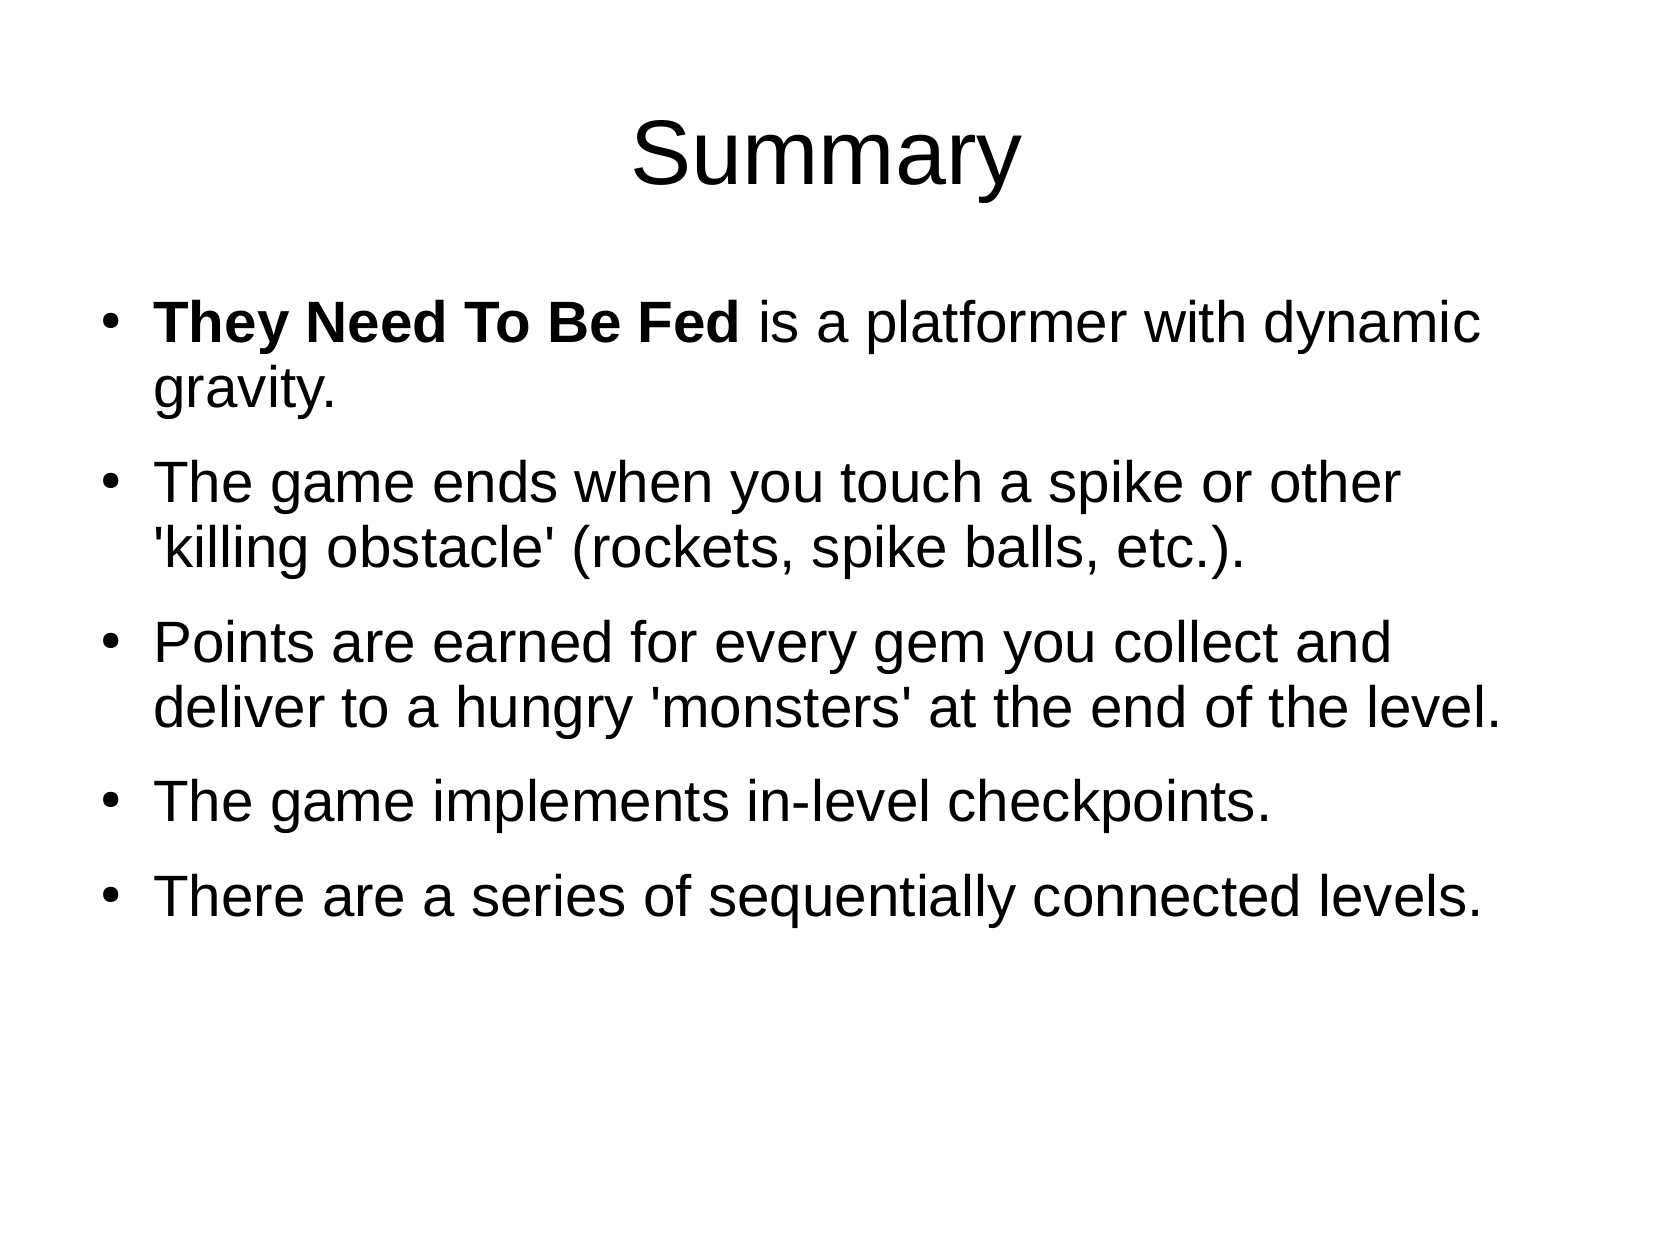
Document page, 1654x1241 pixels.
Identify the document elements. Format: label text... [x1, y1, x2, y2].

list They Need To Be Fed is a platformer with dynamic gravity. The game ends when you touch a spike or other 'killing obstacle' (rockets, spike balls, etc.). Points are earned for every gem you collect and deliver to a hungry 'monsters' at the end of the level. The game implements in-level checkpoints. There are a series of sequentially connected levels. [82, 290, 1571, 1109]
title Summary [82, 49, 1571, 257]
